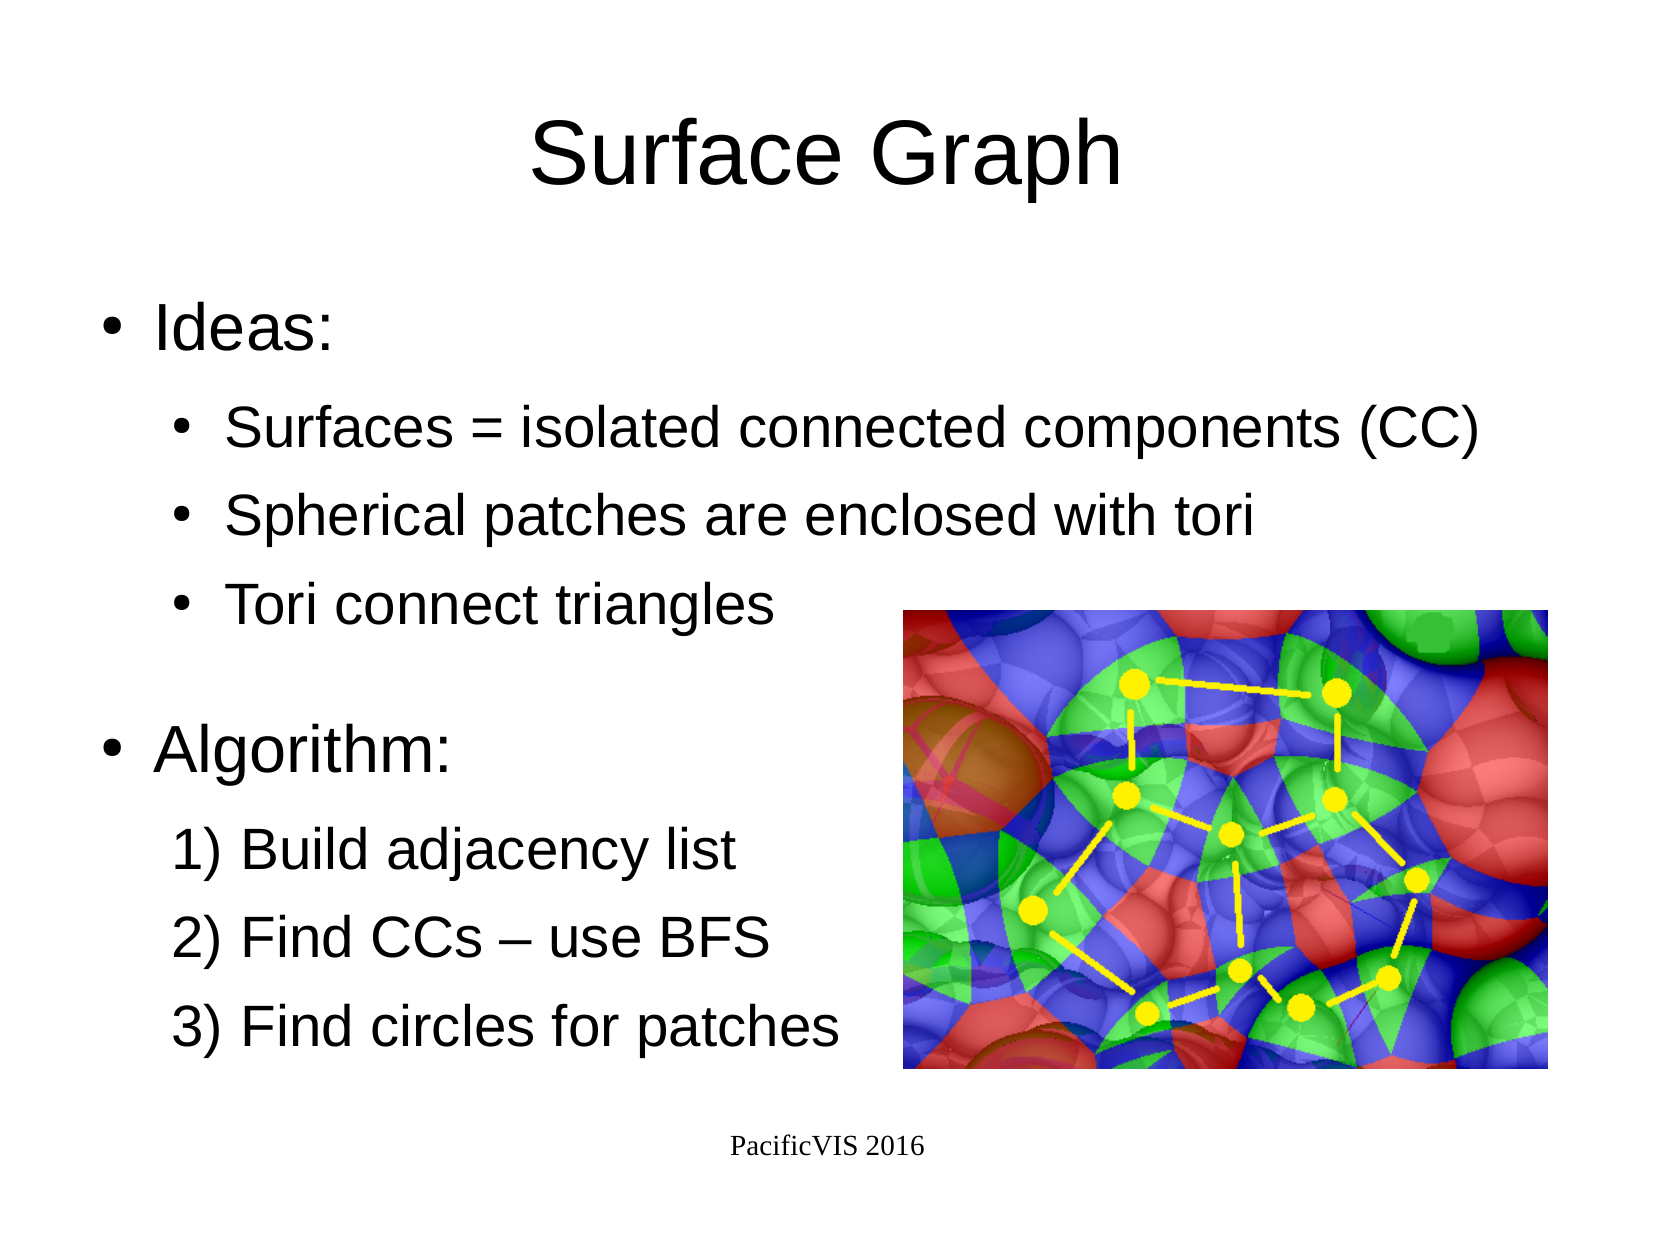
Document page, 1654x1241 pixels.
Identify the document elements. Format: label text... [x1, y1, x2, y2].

picture [903, 610, 1548, 1069]
title Surface Graph [82, 49, 1571, 257]
list Ideas: Surfaces = isolated connected components (CC) Spherical patches are enclosed with tori Tori connect triangles Algorithm: Build adjacency list Find CCs – use BFS Find circles for patches [82, 290, 1571, 1109]
